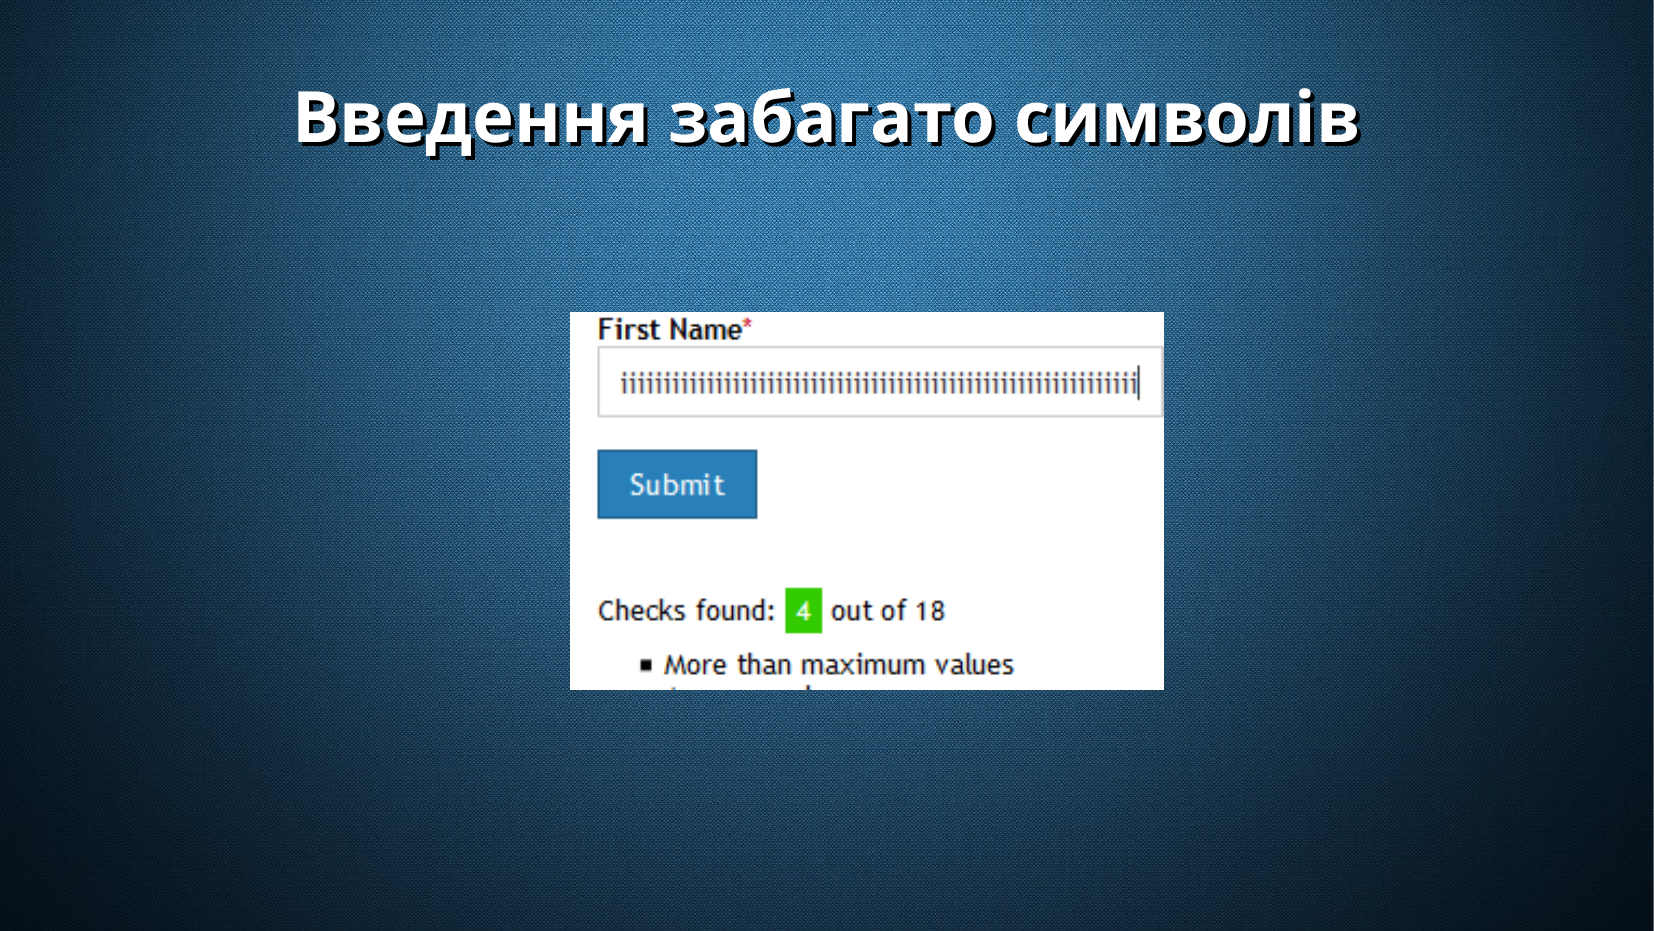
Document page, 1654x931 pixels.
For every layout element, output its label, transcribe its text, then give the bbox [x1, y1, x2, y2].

picture [0, 0, 1654, 931]
title Введення забагато символів [82, 37, 1571, 193]
